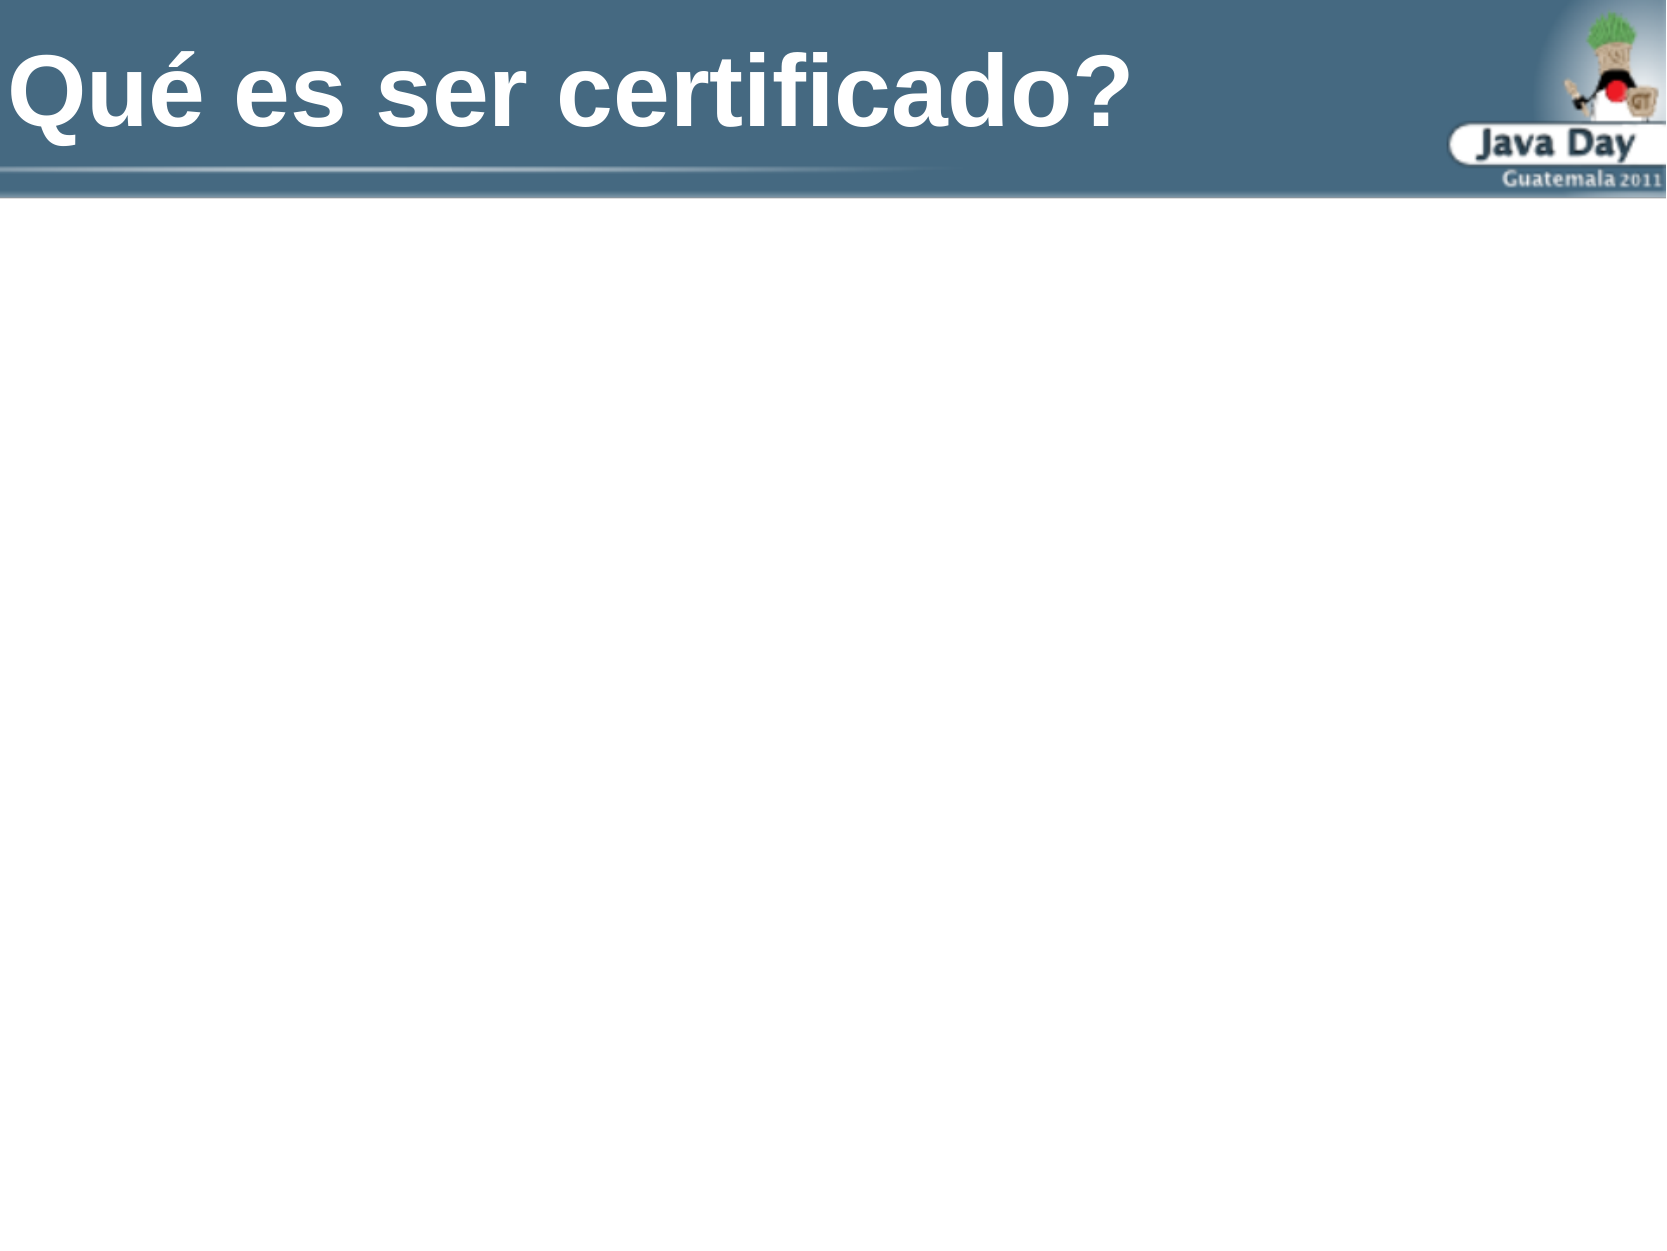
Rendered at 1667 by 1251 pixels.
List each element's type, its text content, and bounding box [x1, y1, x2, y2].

picture [0, 0, 1666, 200]
text_box Qué es ser certificado? [7, 33, 1502, 151]
